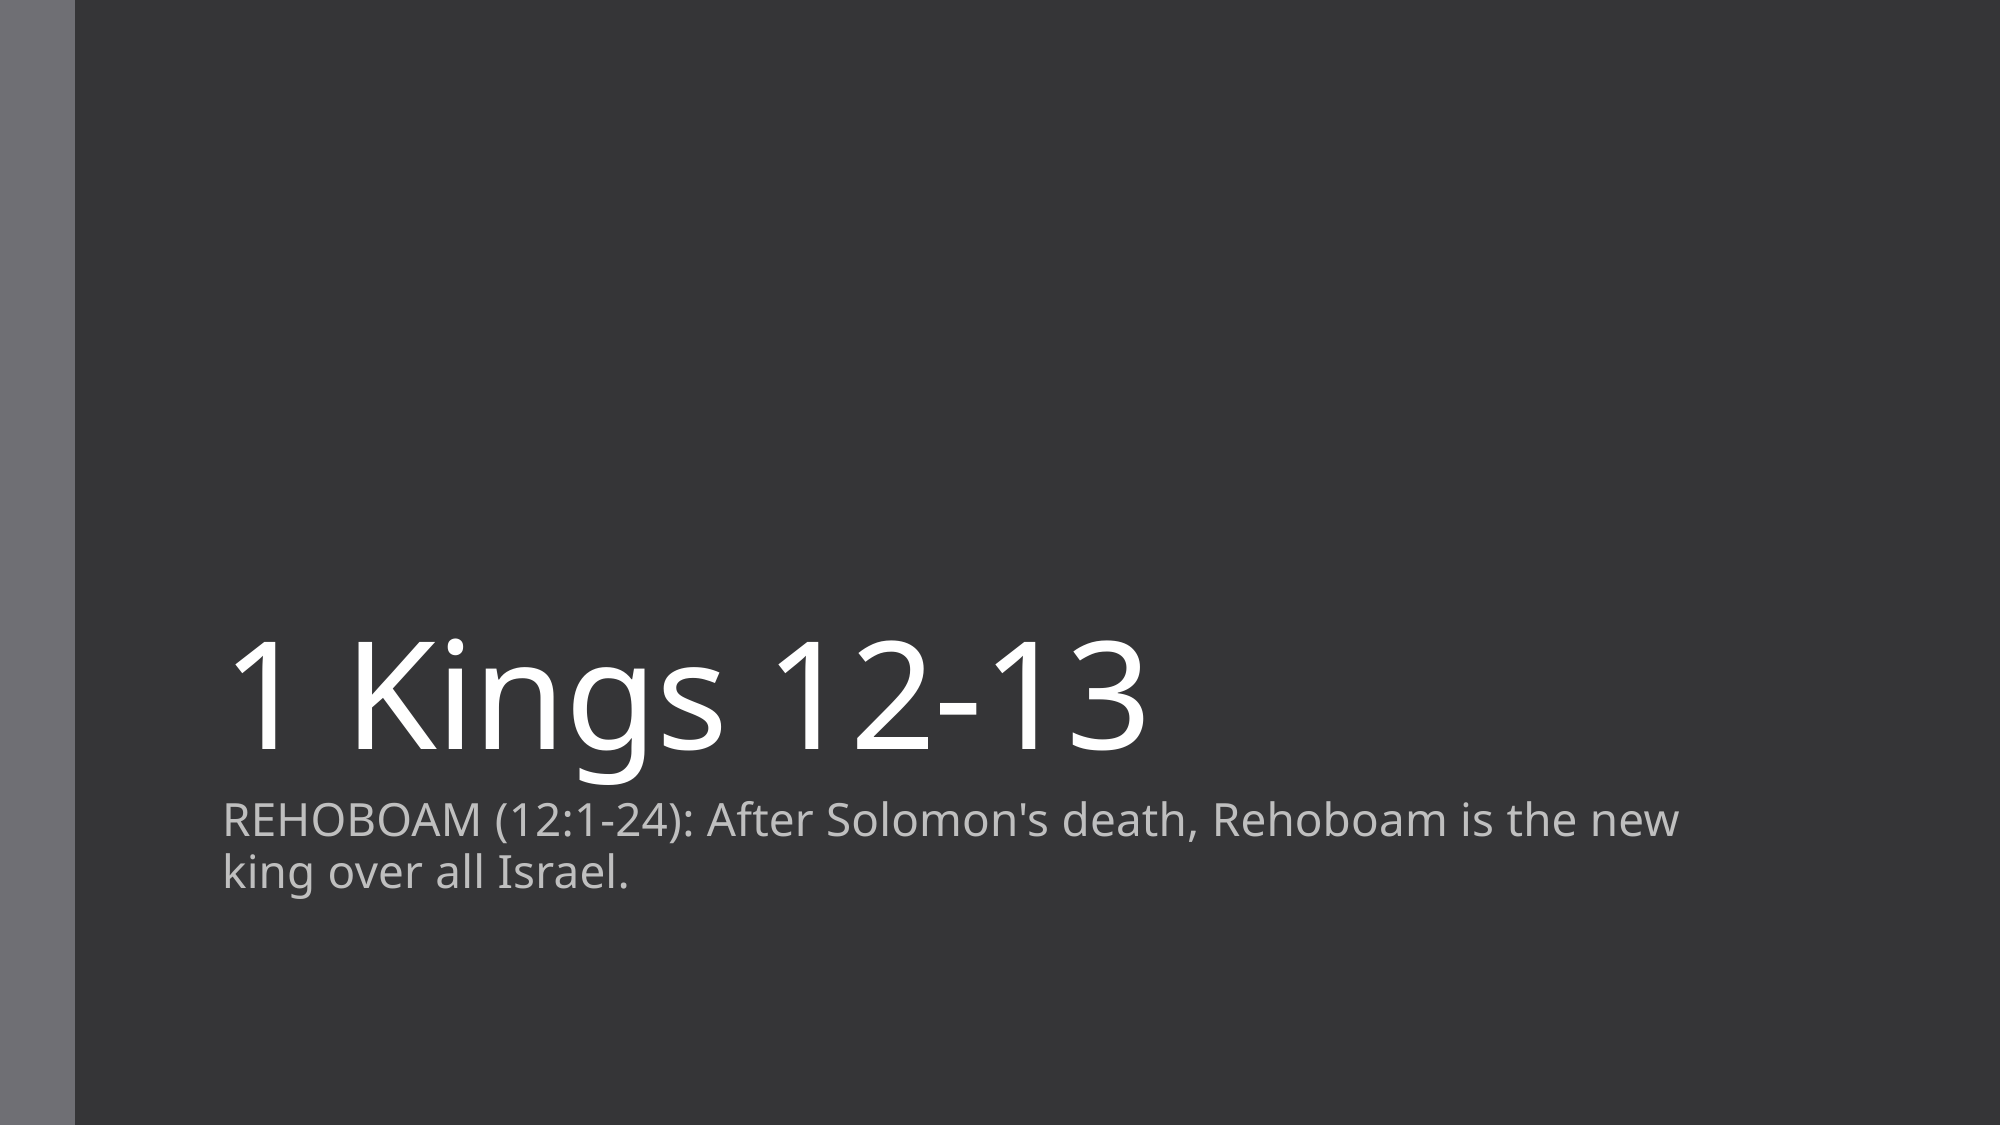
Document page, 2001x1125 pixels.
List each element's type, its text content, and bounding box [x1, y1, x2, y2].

title 1 Kings 12-13 [206, 124, 1752, 787]
subtitle REHOBOAM (12:1-24): After Solomon's death, Rehoboam is the new king over all Israel. [206, 787, 1752, 1066]
